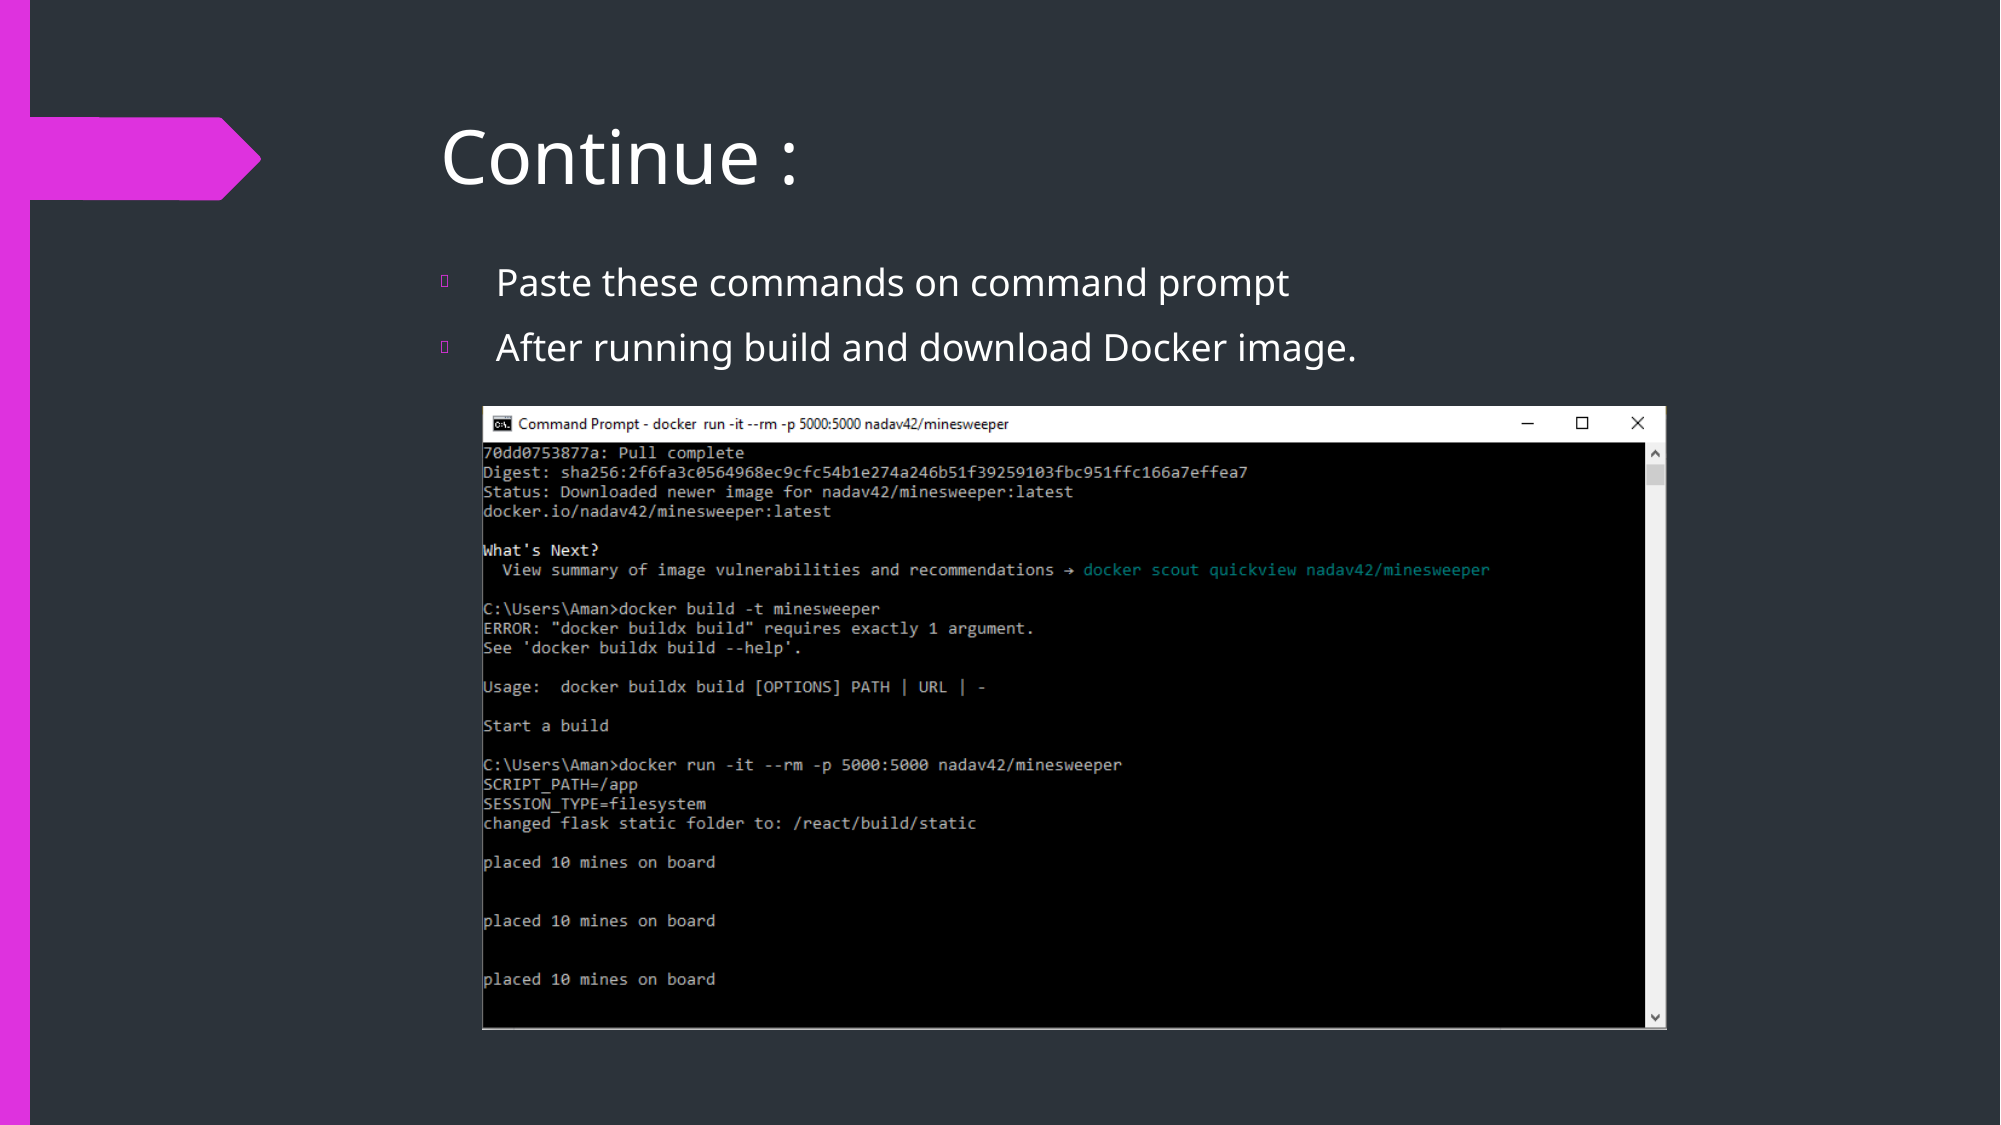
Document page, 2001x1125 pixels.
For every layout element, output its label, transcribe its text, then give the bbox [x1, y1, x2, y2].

picture [482, 406, 1667, 1030]
title Continue : [425, 102, 1888, 246]
list Paste these commands on command prompt After running build and download Docker image. [424, 251, 1888, 970]
